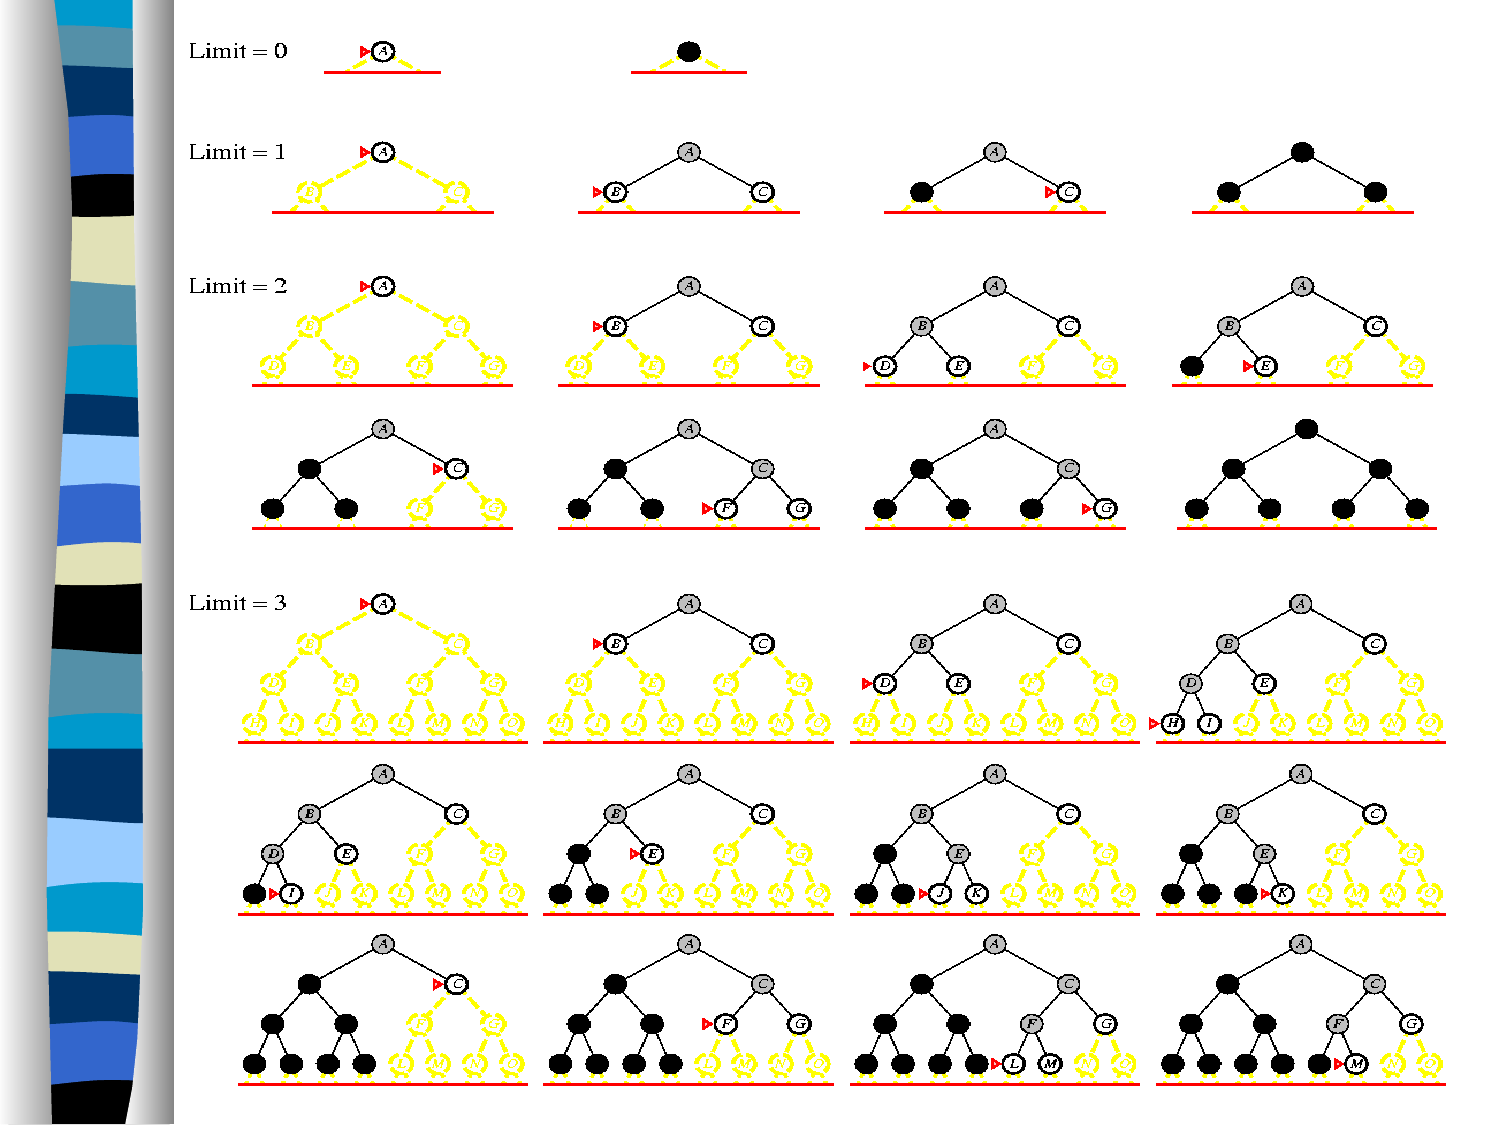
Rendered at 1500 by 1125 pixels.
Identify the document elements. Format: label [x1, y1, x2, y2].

picture [187, 37, 1450, 1088]
